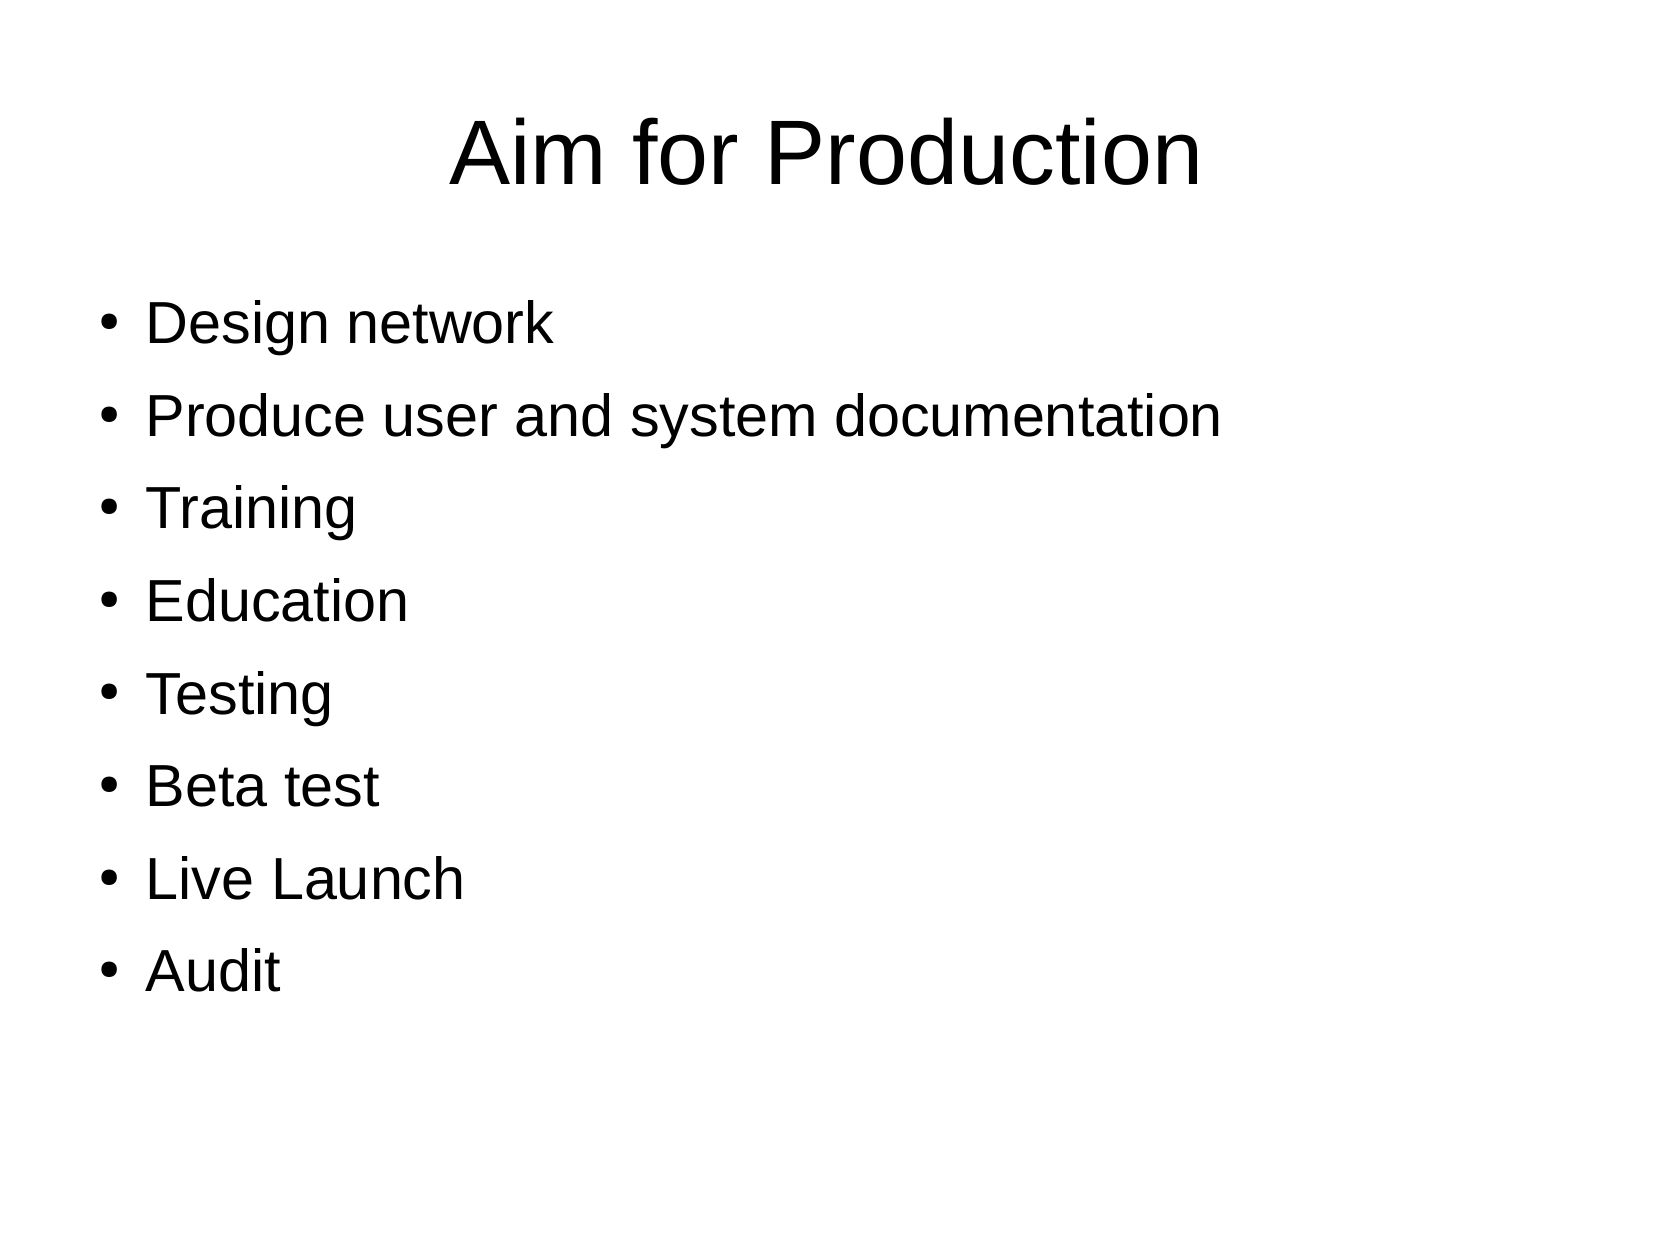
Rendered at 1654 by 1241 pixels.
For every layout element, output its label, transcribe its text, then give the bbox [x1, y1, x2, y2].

list Design network Produce user and system documentation Training Education Testing Beta test Live Launch Audit [82, 290, 1571, 1010]
title Aim for Production [82, 49, 1571, 257]
